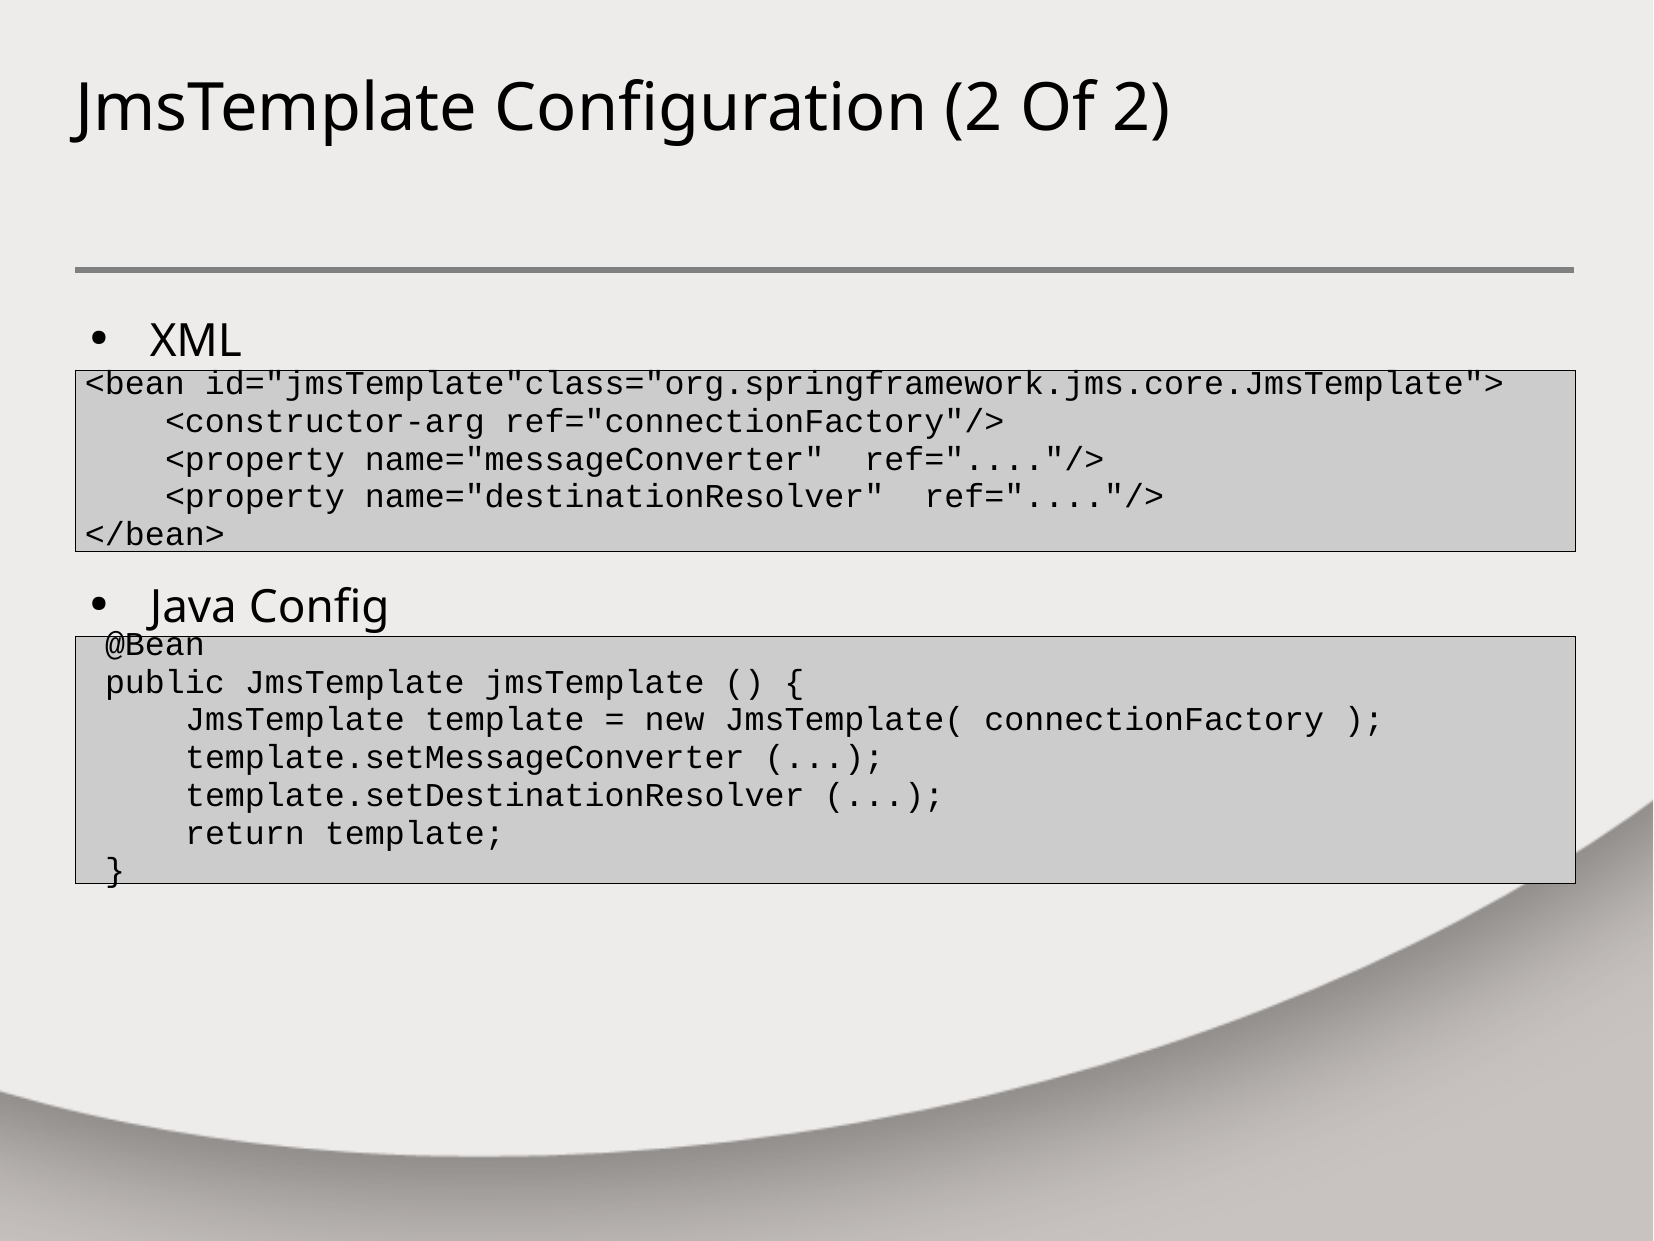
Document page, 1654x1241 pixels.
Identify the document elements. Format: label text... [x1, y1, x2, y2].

text_box XML Java Config [75, 300, 1576, 636]
picture [0, 0, 1654, 1241]
text_box @Bean public JmsTemplate jmsTemplate () { JmsTemplate template = new JmsTemplate( connectionFactory ); template.setMessageConverter (...); template.setDestinationResolver (...); return template; } [75, 636, 1576, 884]
title JmsTemplate Configuration (2 Of 2) [75, 75, 1575, 226]
text_box XML Java Config [75, 884, 1576, 1163]
